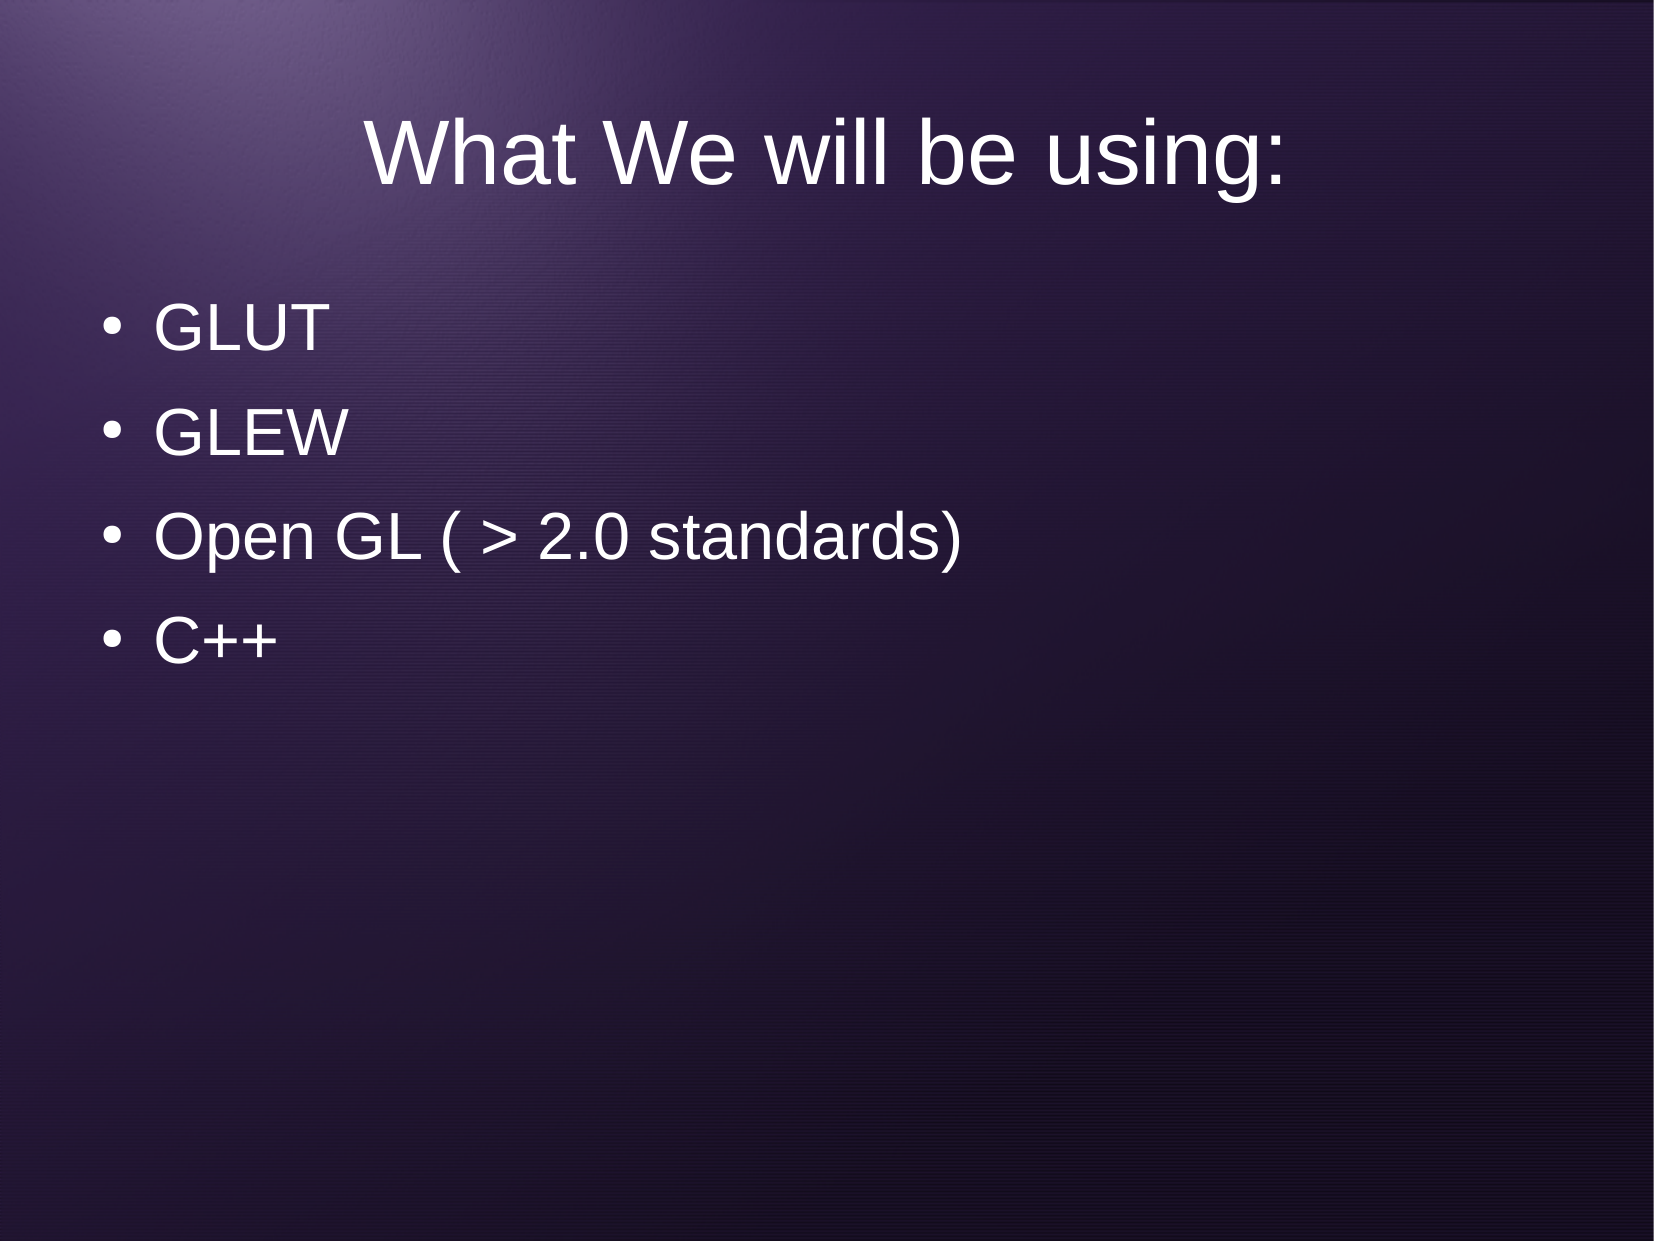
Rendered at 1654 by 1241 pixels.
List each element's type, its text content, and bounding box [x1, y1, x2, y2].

title What We will be using: [82, 49, 1571, 257]
picture [0, 0, 1654, 1241]
list GLUT GLEW Open GL ( > 2.0 standards) C++ [82, 290, 1571, 1010]
